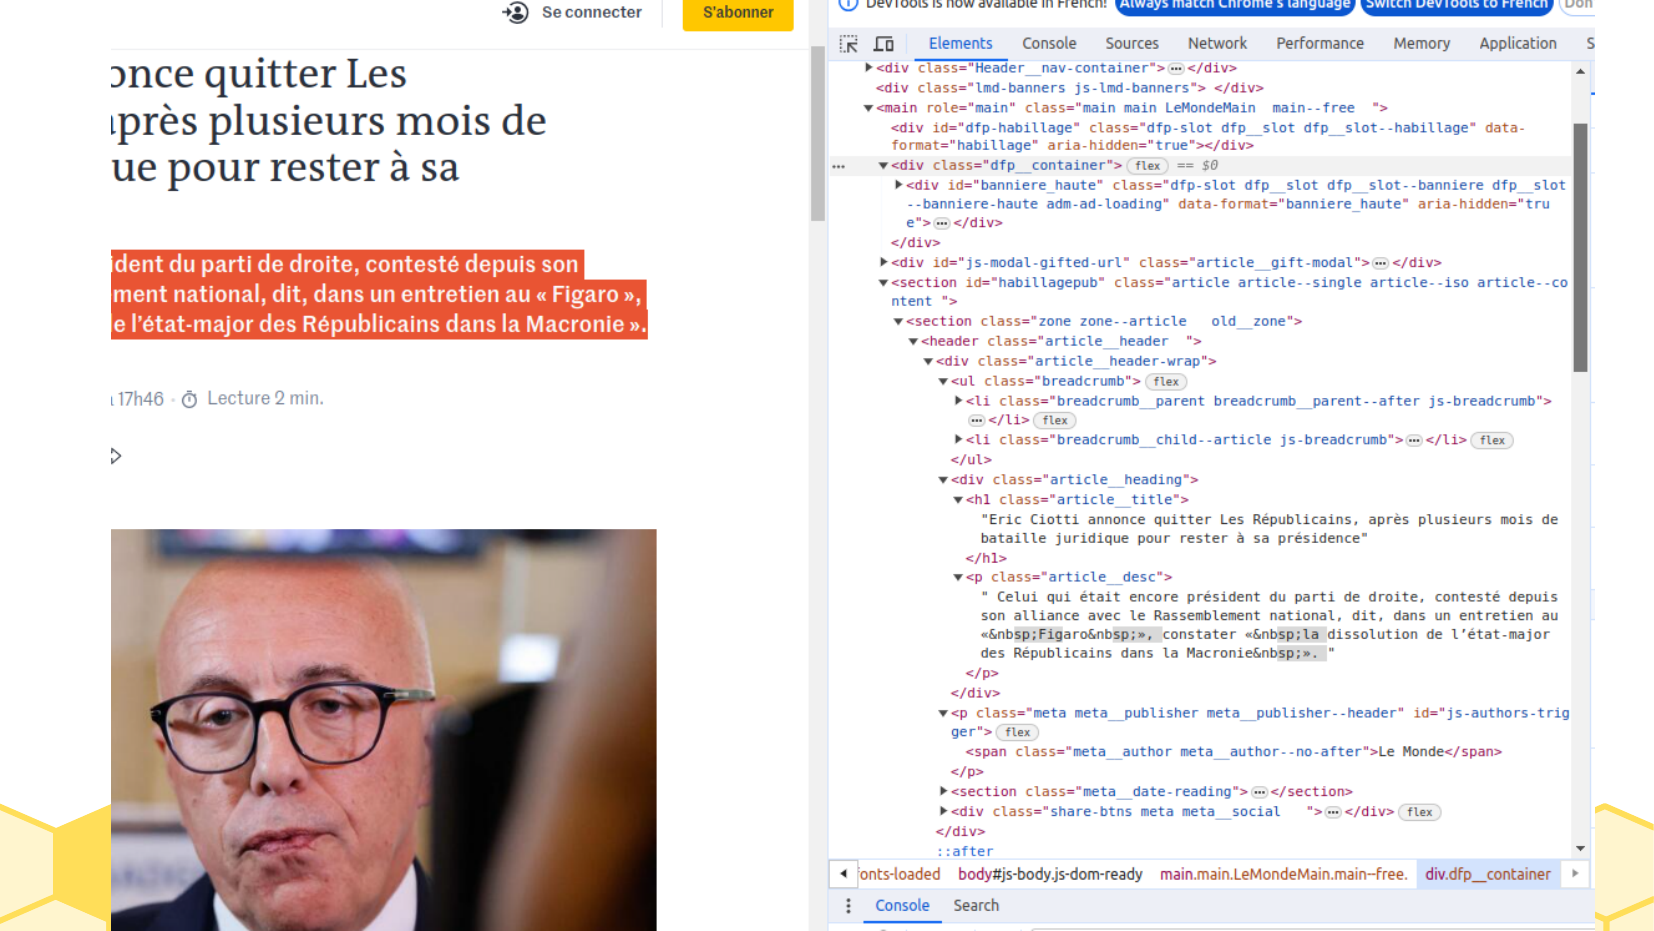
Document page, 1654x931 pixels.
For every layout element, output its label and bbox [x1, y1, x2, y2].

picture [111, 0, 1595, 931]
